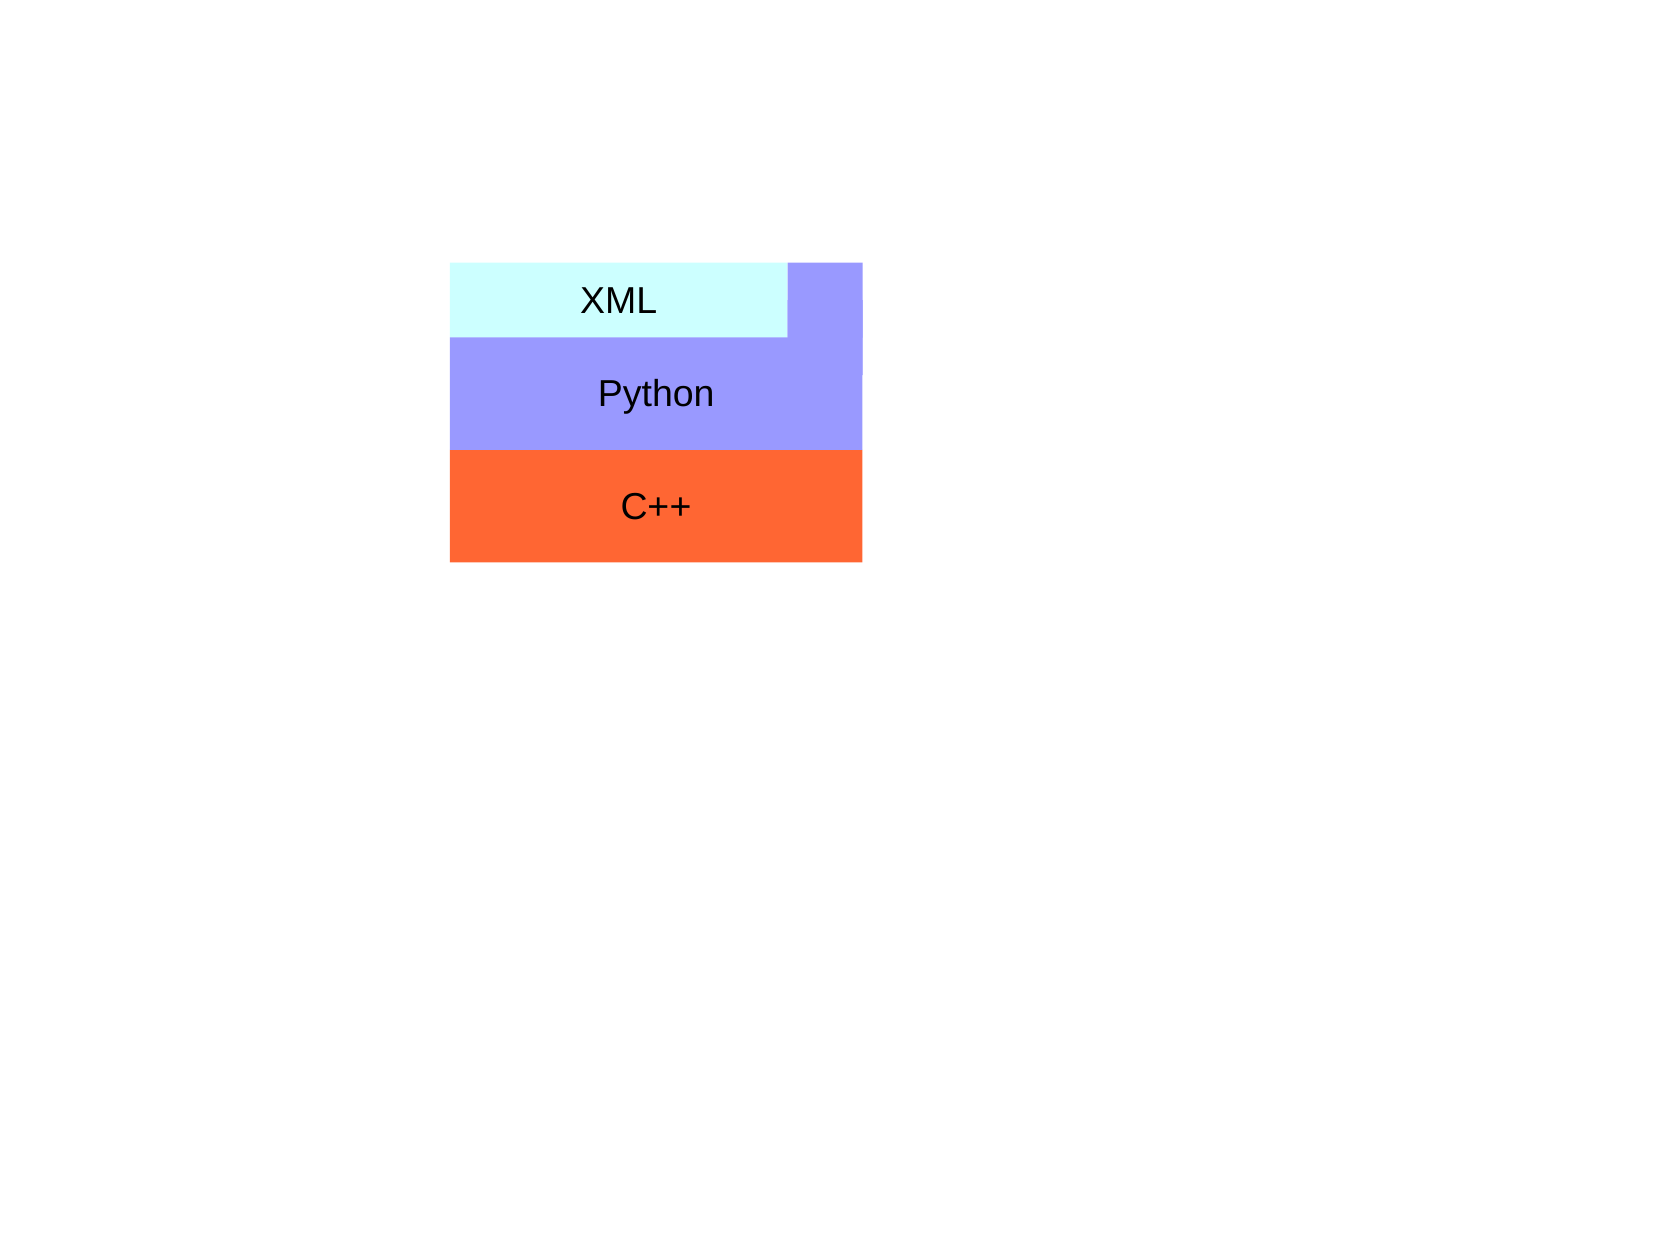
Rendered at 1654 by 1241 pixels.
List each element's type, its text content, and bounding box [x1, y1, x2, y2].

text_box C++ [449, 450, 863, 563]
text_box Python [449, 337, 863, 450]
text_box [787, 262, 863, 376]
text_box XML [449, 262, 787, 337]
